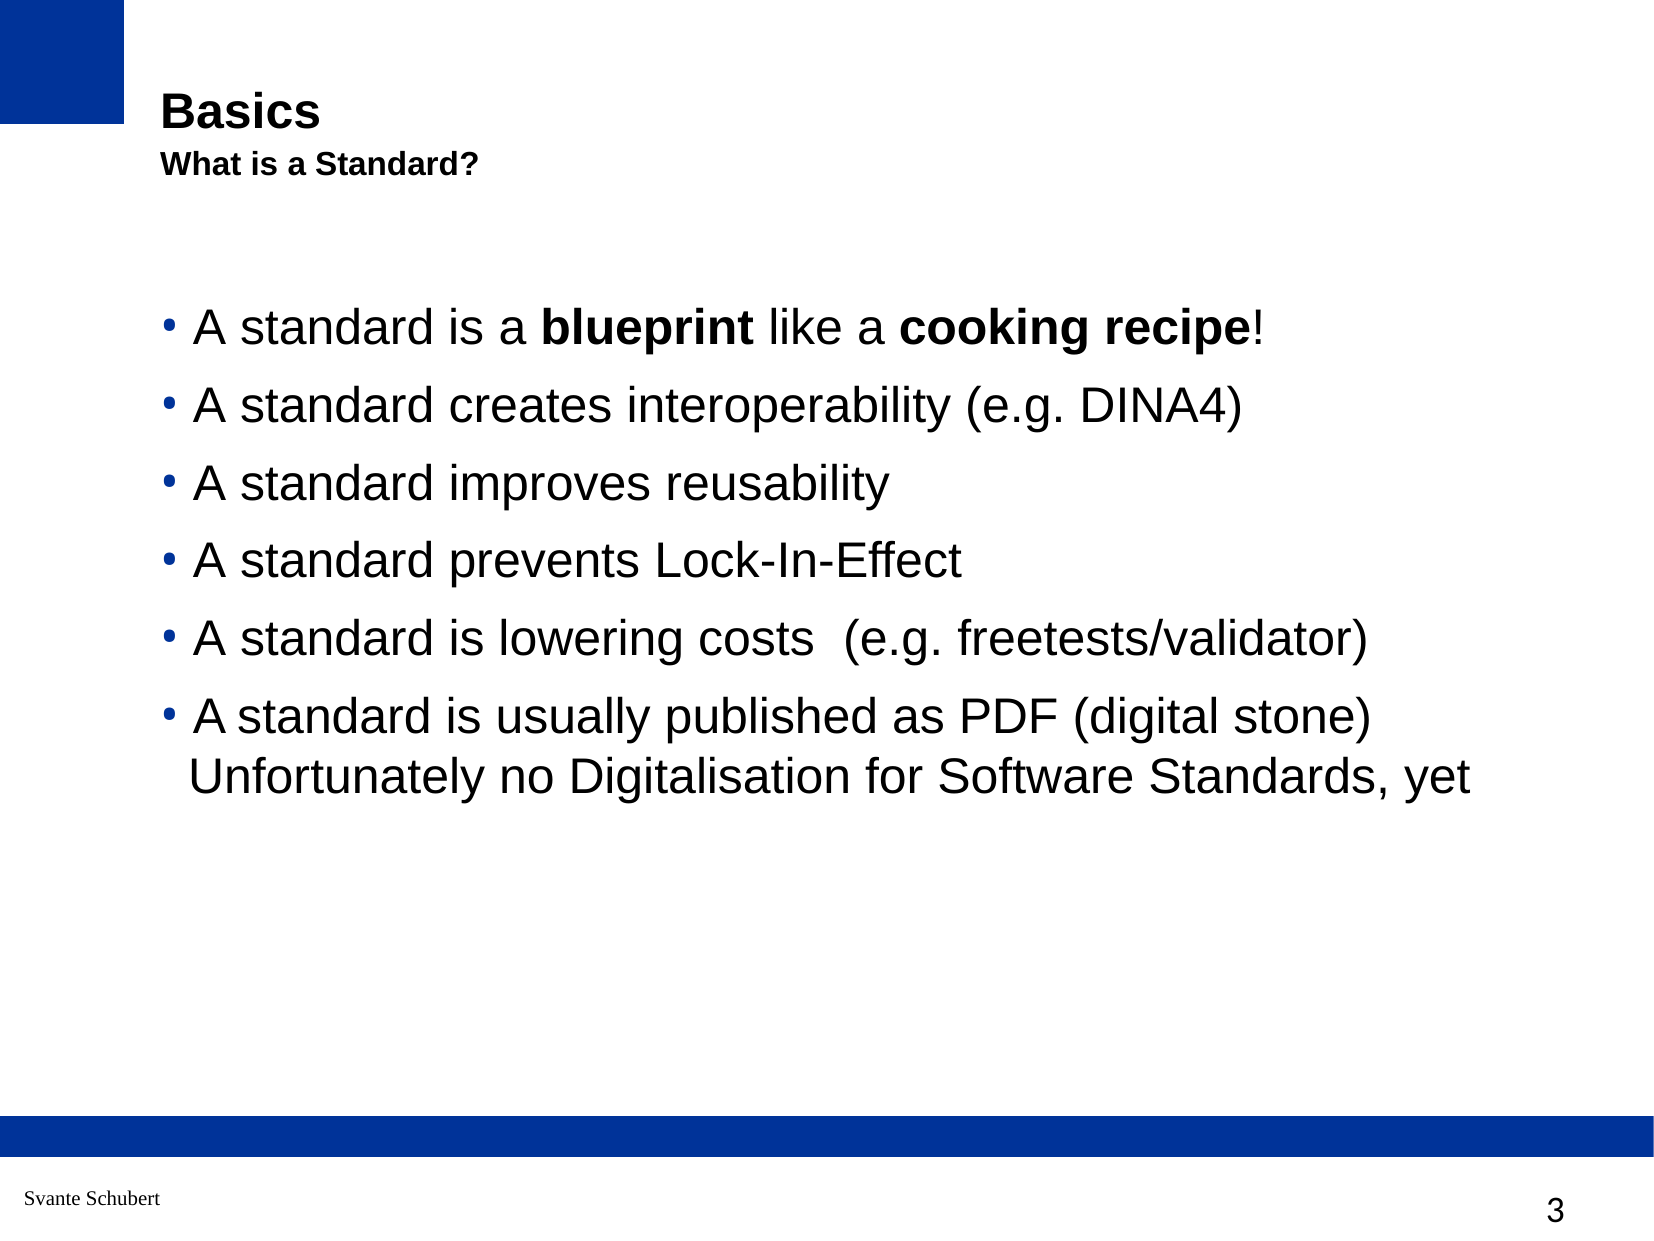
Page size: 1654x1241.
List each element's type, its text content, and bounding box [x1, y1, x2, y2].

title Basics What is a Standard? [160, 74, 1530, 242]
list A standard is a blueprint like a cooking recipe! A standard creates interoperability (e.g. DINA4) A standard improves reusability A standard prevents Lock-In-Effect A standard is lowering costs (e.g. freetests/validator) A standard is usually published as PDF (digital stone) Unfortunately no Digitalisation for Software Standards, yet [160, 294, 1569, 1114]
text_box Svante Schubert [24, 1187, 589, 1219]
